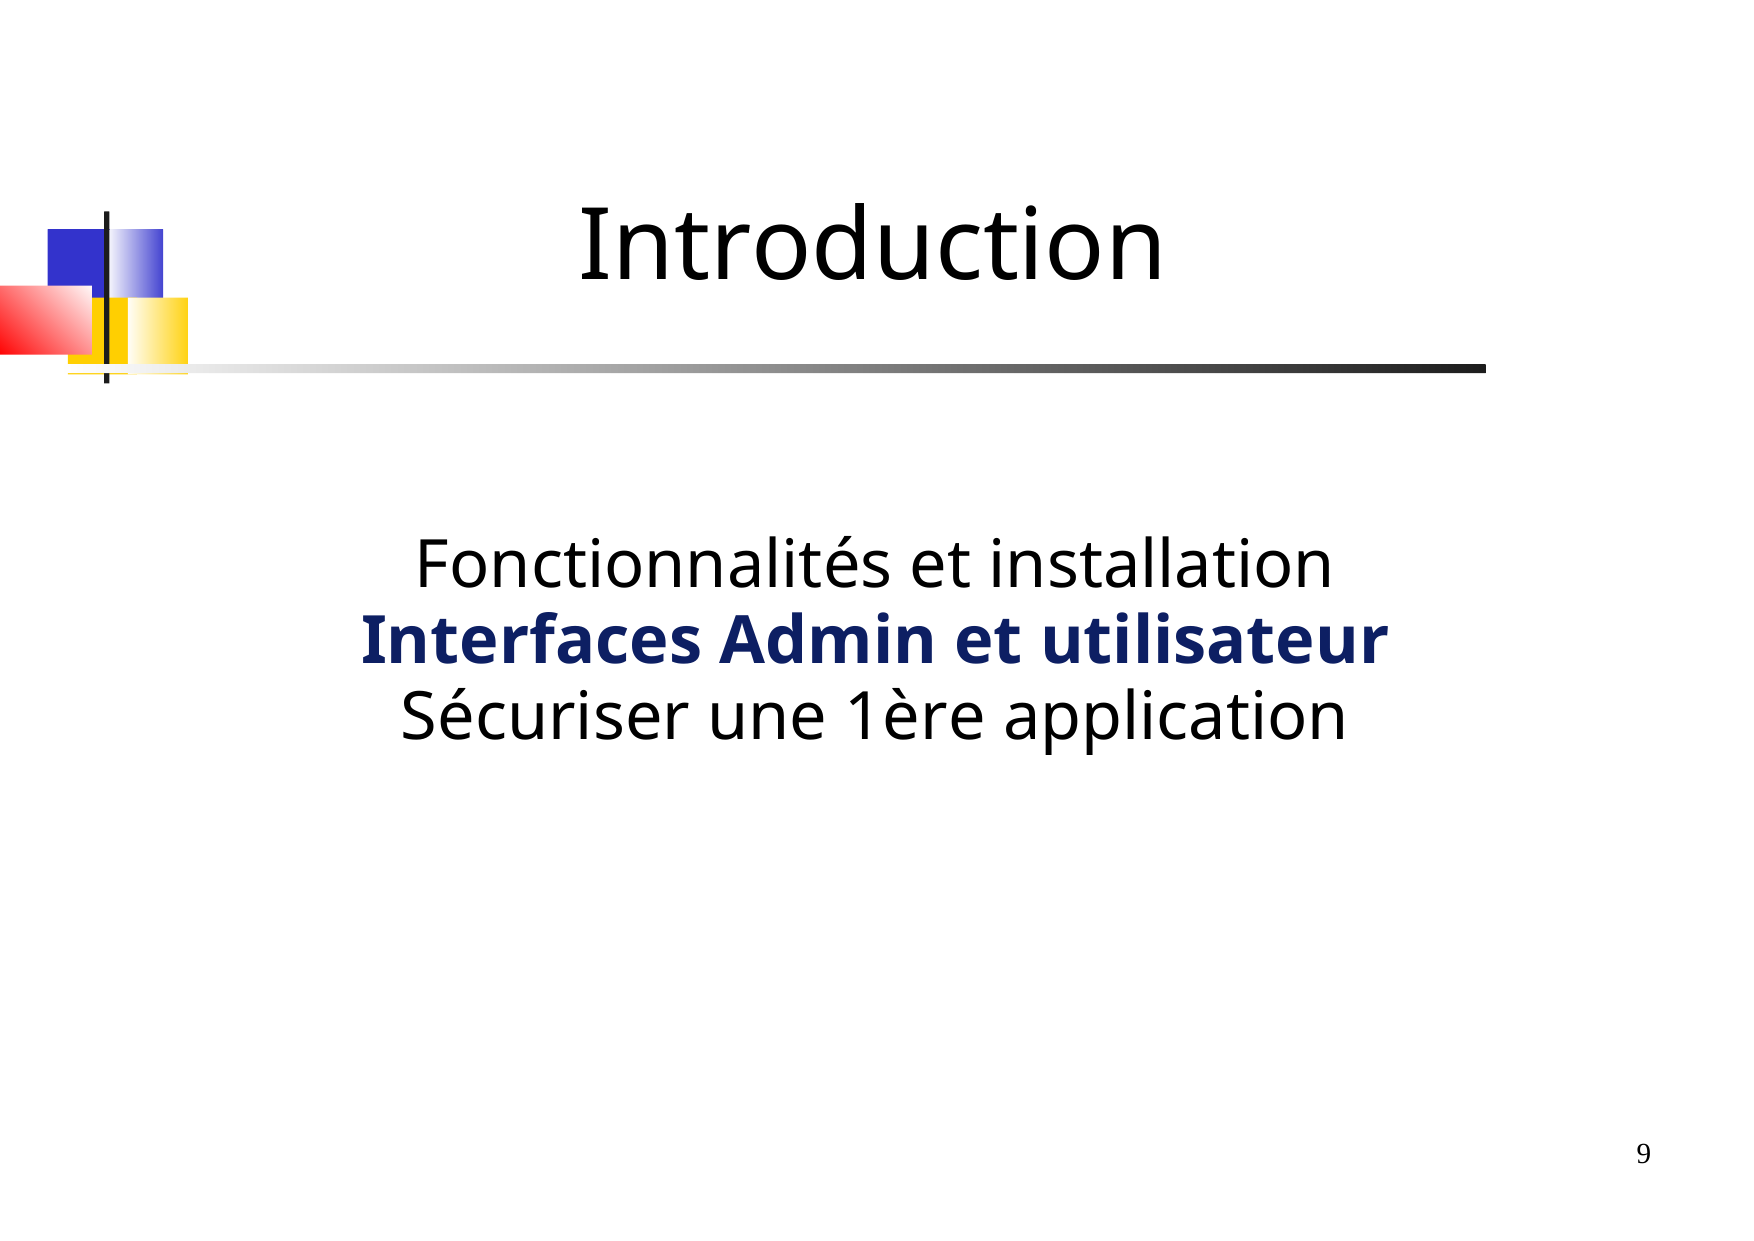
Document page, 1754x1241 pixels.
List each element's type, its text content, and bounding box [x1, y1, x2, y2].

title Introduction [179, 139, 1567, 351]
subtitle Fonctionnalités et installation Interfaces Admin et utilisateur Sécuriser une 1ère application [179, 371, 1567, 1091]
